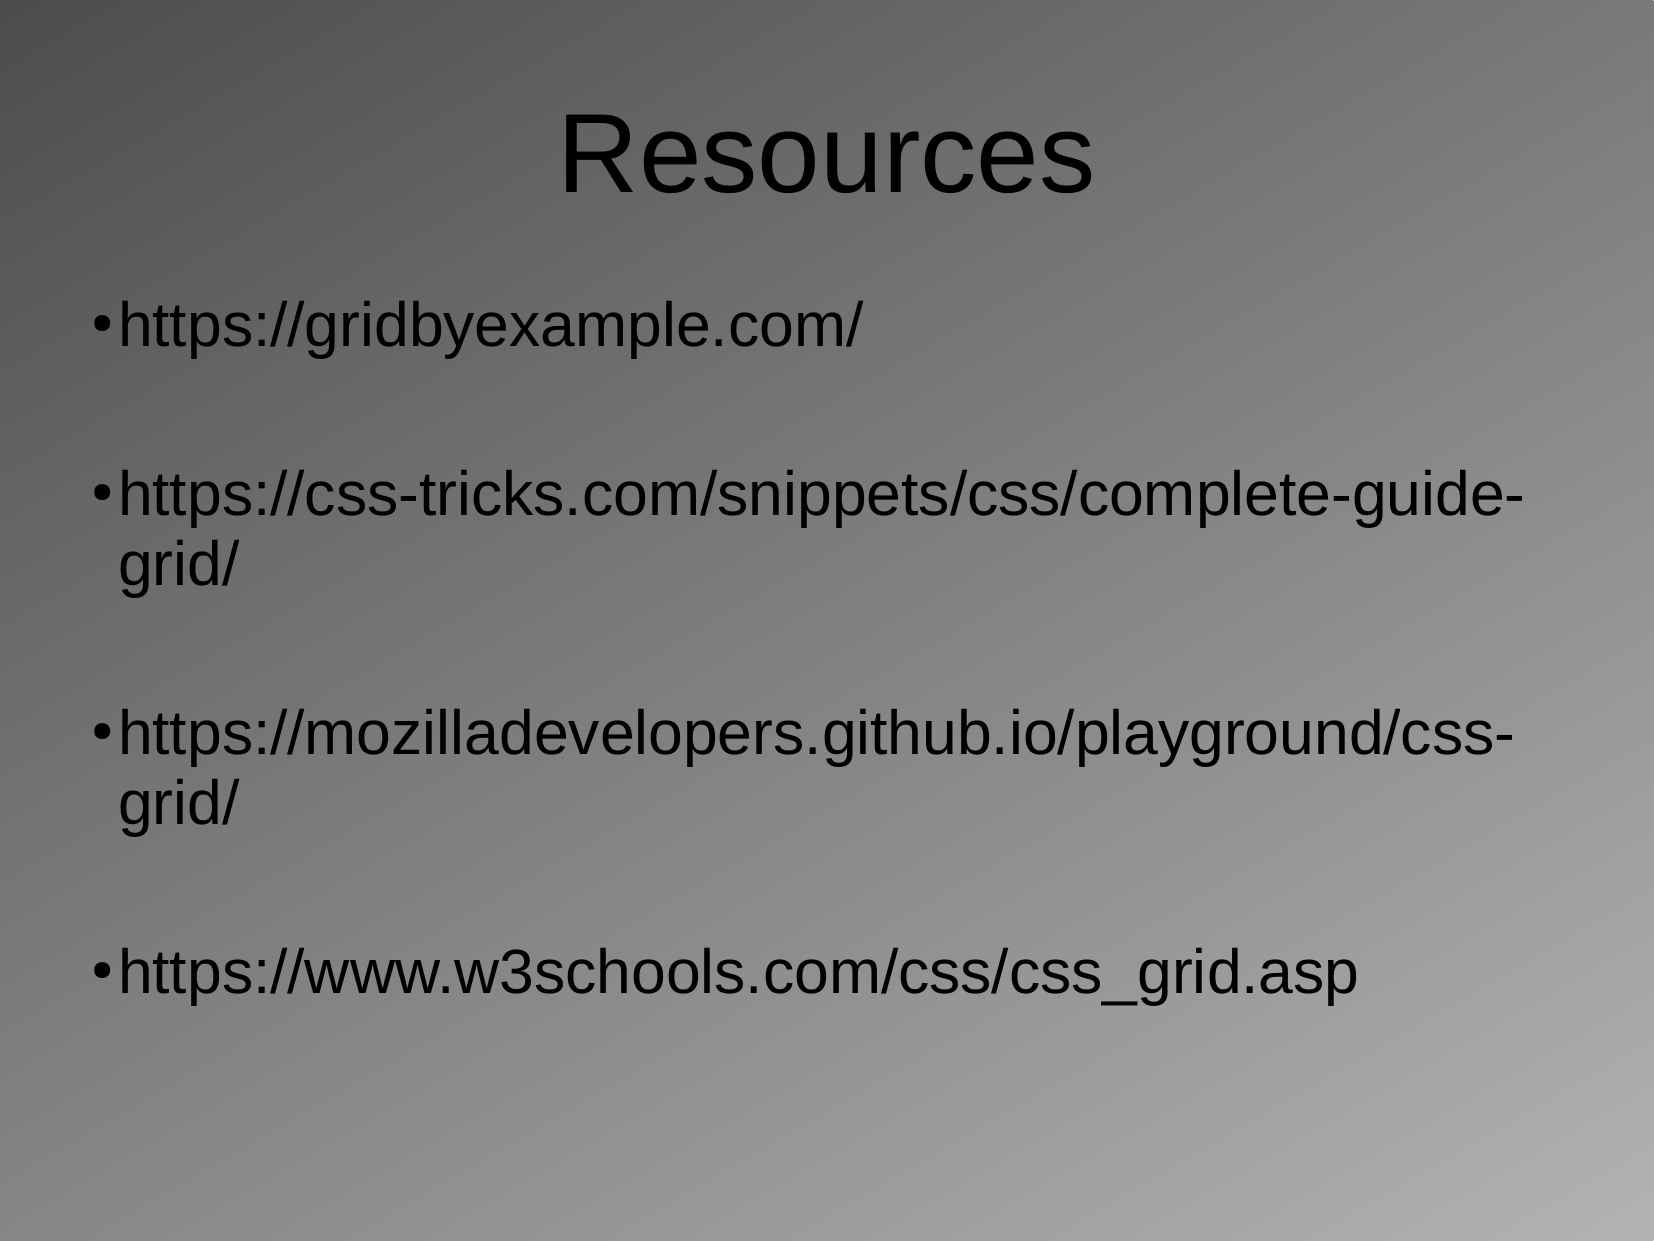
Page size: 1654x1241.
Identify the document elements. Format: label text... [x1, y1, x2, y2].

title Resources [82, 49, 1571, 257]
list https://gridbyexample.com/ https://css-tricks.com/snippets/css/complete-guide-grid/ https://mozilladevelopers.github.io/playground/css-grid/ https://www.w3schools.com/css/css_grid.asp [82, 290, 1571, 1010]
